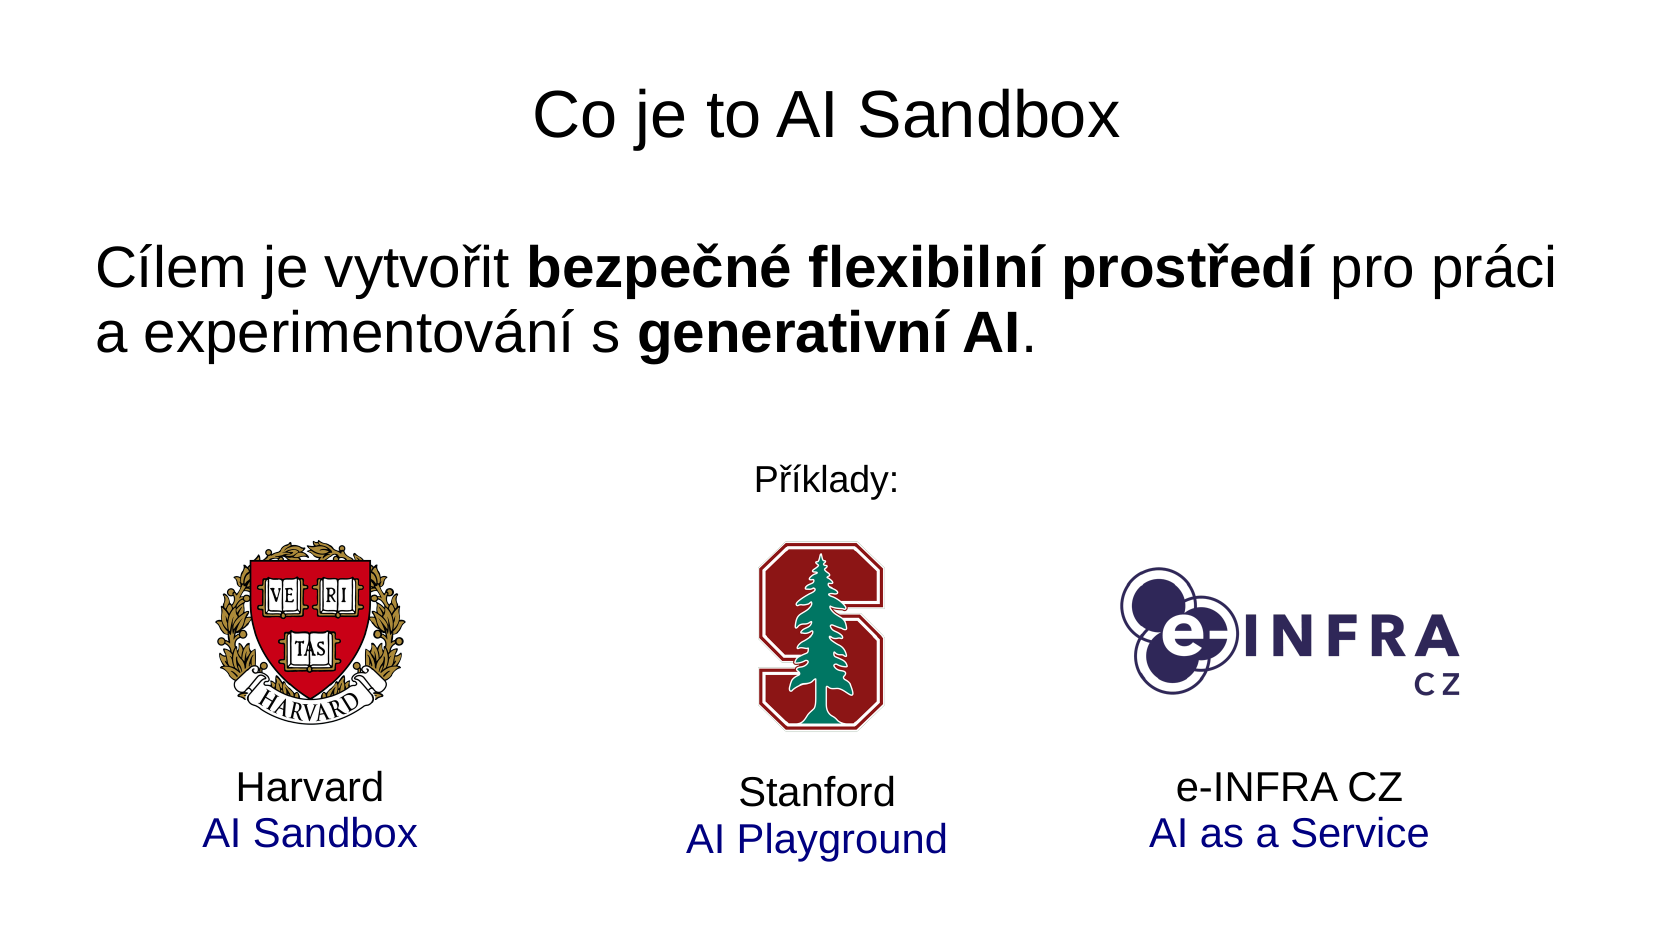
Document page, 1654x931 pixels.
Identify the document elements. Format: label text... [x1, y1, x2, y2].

list Cílem je vytvořit bezpečné flexibilní prostředí pro práci a experimentování s generativní AI. Příklady: [82, 234, 1571, 806]
text_box Harvard AI Sandbox [118, 755, 502, 875]
title Co je to AI Sandbox [82, 37, 1571, 193]
text_box e-INFRA CZ AI as a Service [1102, 755, 1477, 875]
picture [1043, 490, 1536, 772]
picture [649, 539, 993, 733]
text_box Stanford AI Playground [630, 761, 1004, 880]
picture [206, 531, 414, 733]
